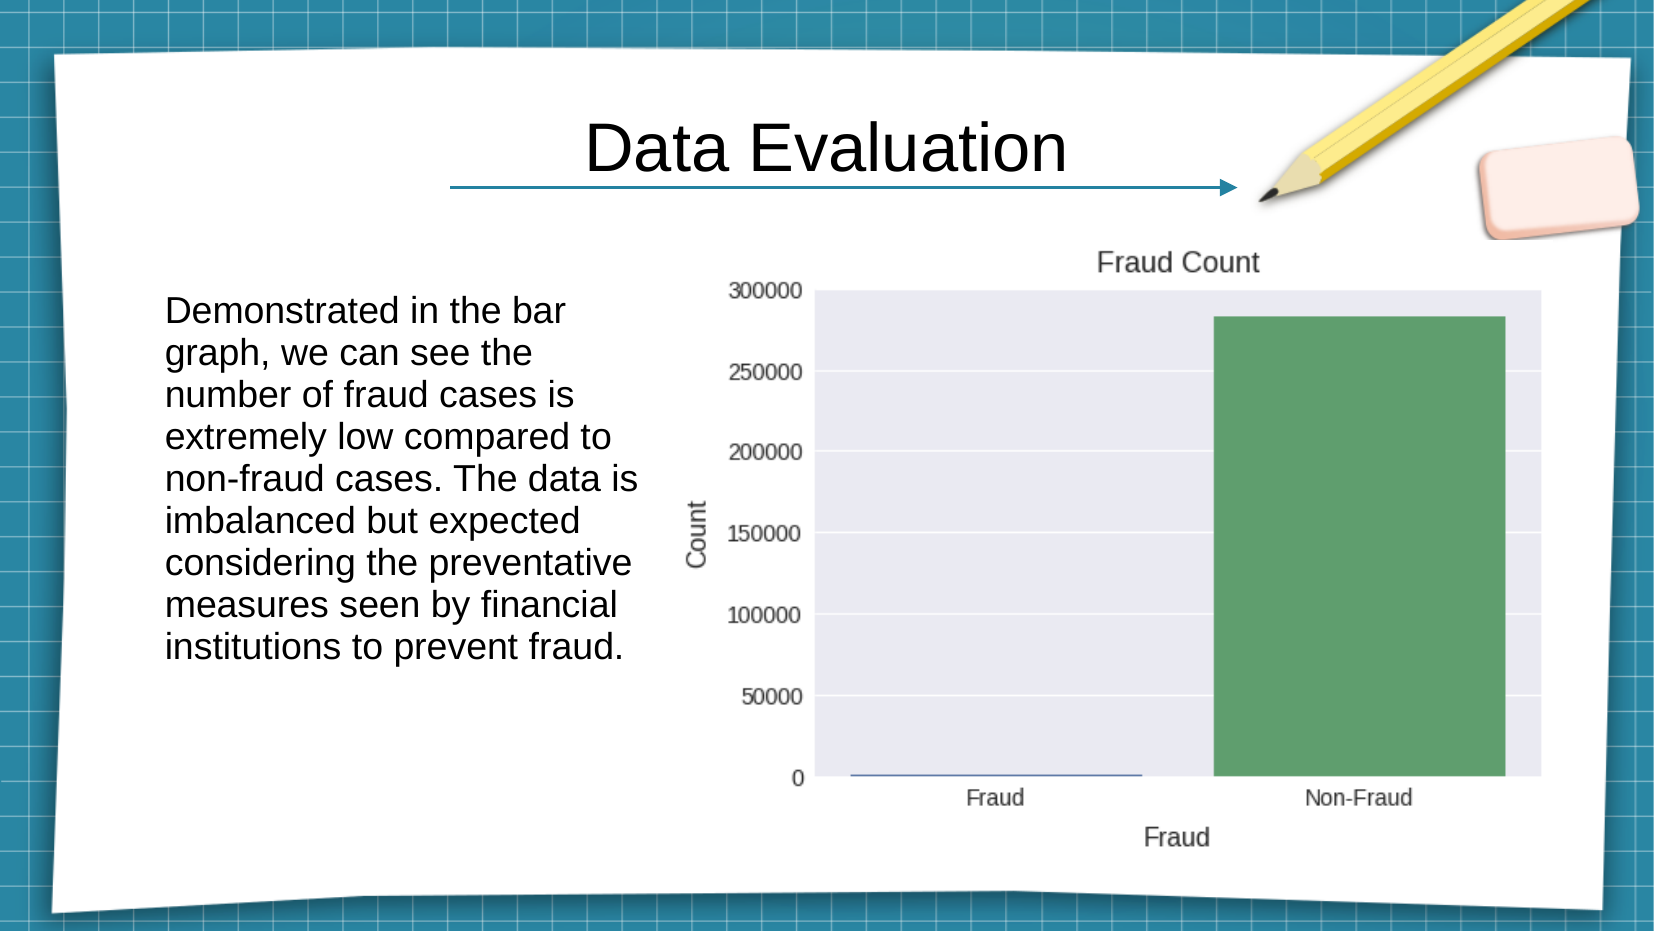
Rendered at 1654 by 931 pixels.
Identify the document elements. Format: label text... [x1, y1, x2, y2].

picture [0, 0, 1654, 931]
text_box Demonstrated in the bar graph, we can see the number of fraud cases is extremely low compared to non-fraud cases. The data is imbalanced but expected considering the preventative measures seen by financial institutions to prevent fraud. [150, 282, 675, 676]
title Data Evaluation [82, 69, 1571, 226]
